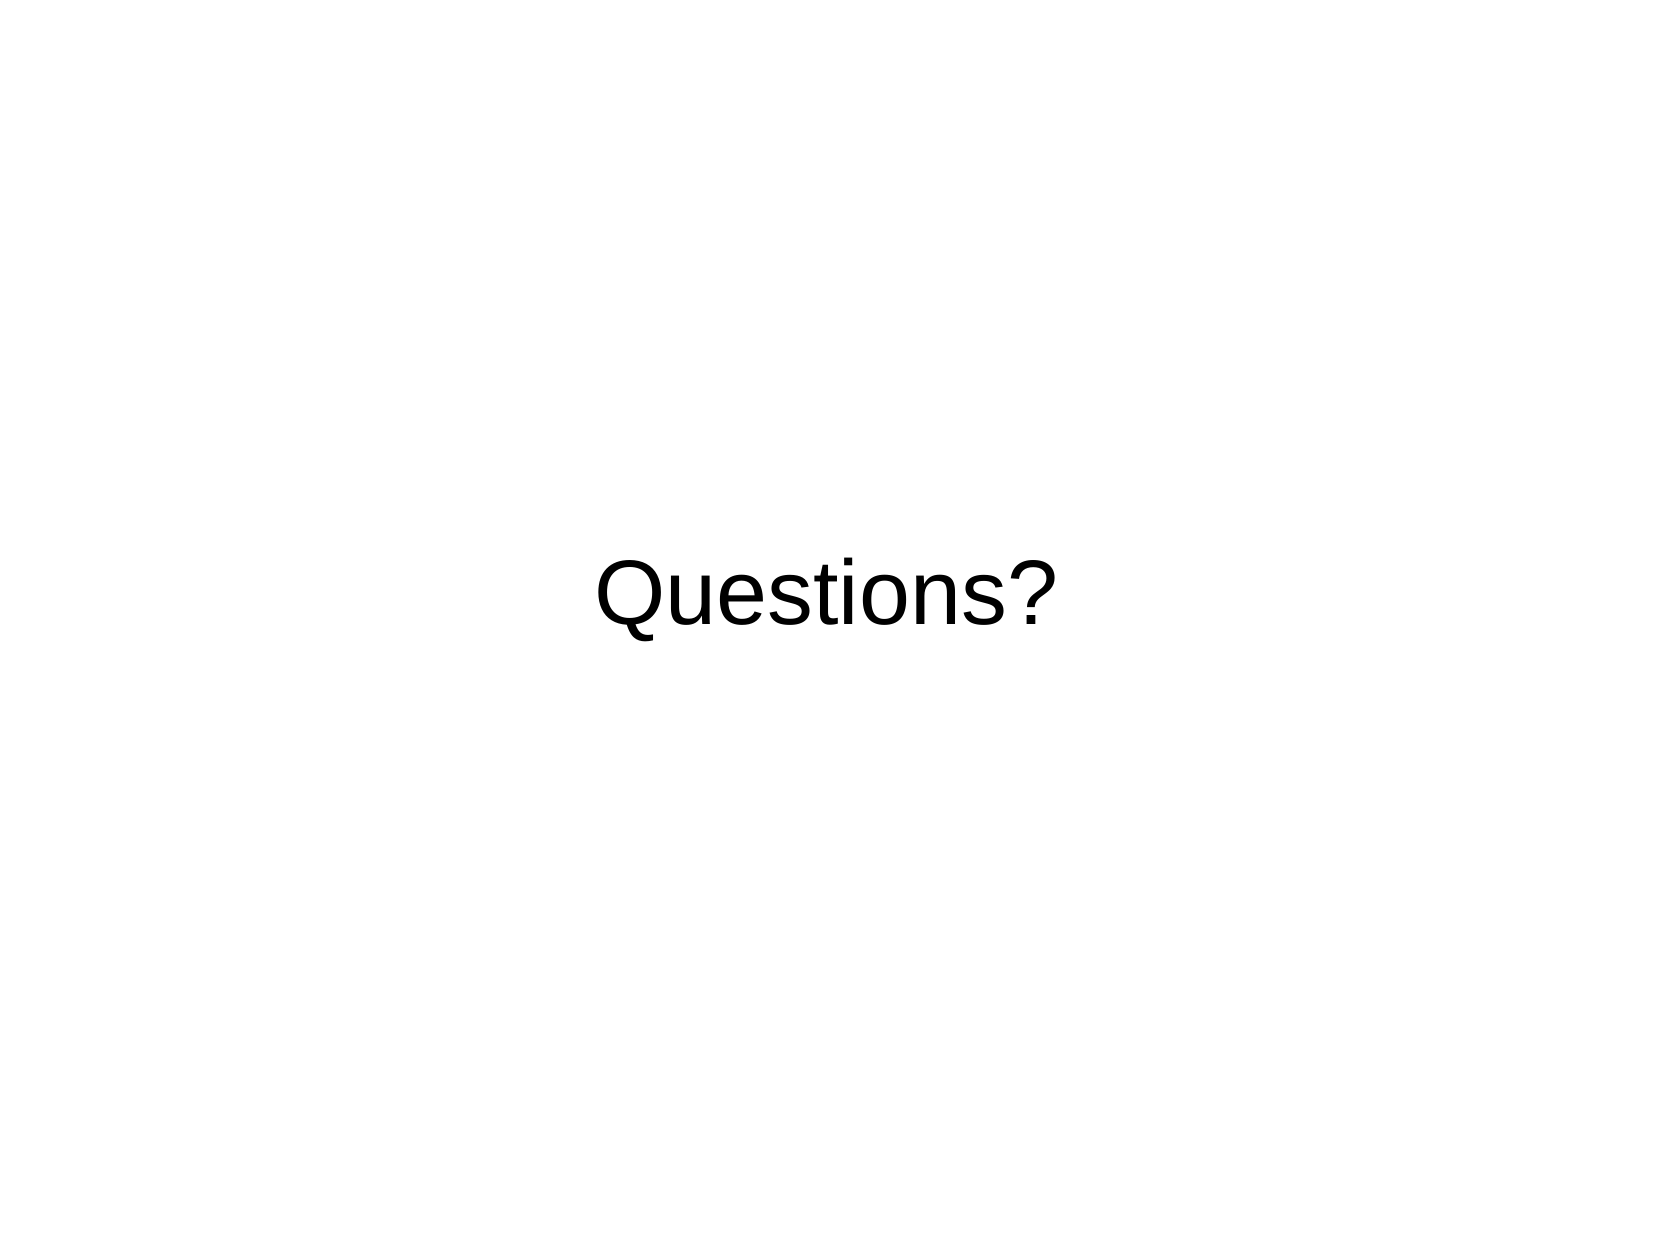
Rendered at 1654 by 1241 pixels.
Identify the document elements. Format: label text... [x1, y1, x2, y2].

title Questions? [82, 489, 1571, 697]
